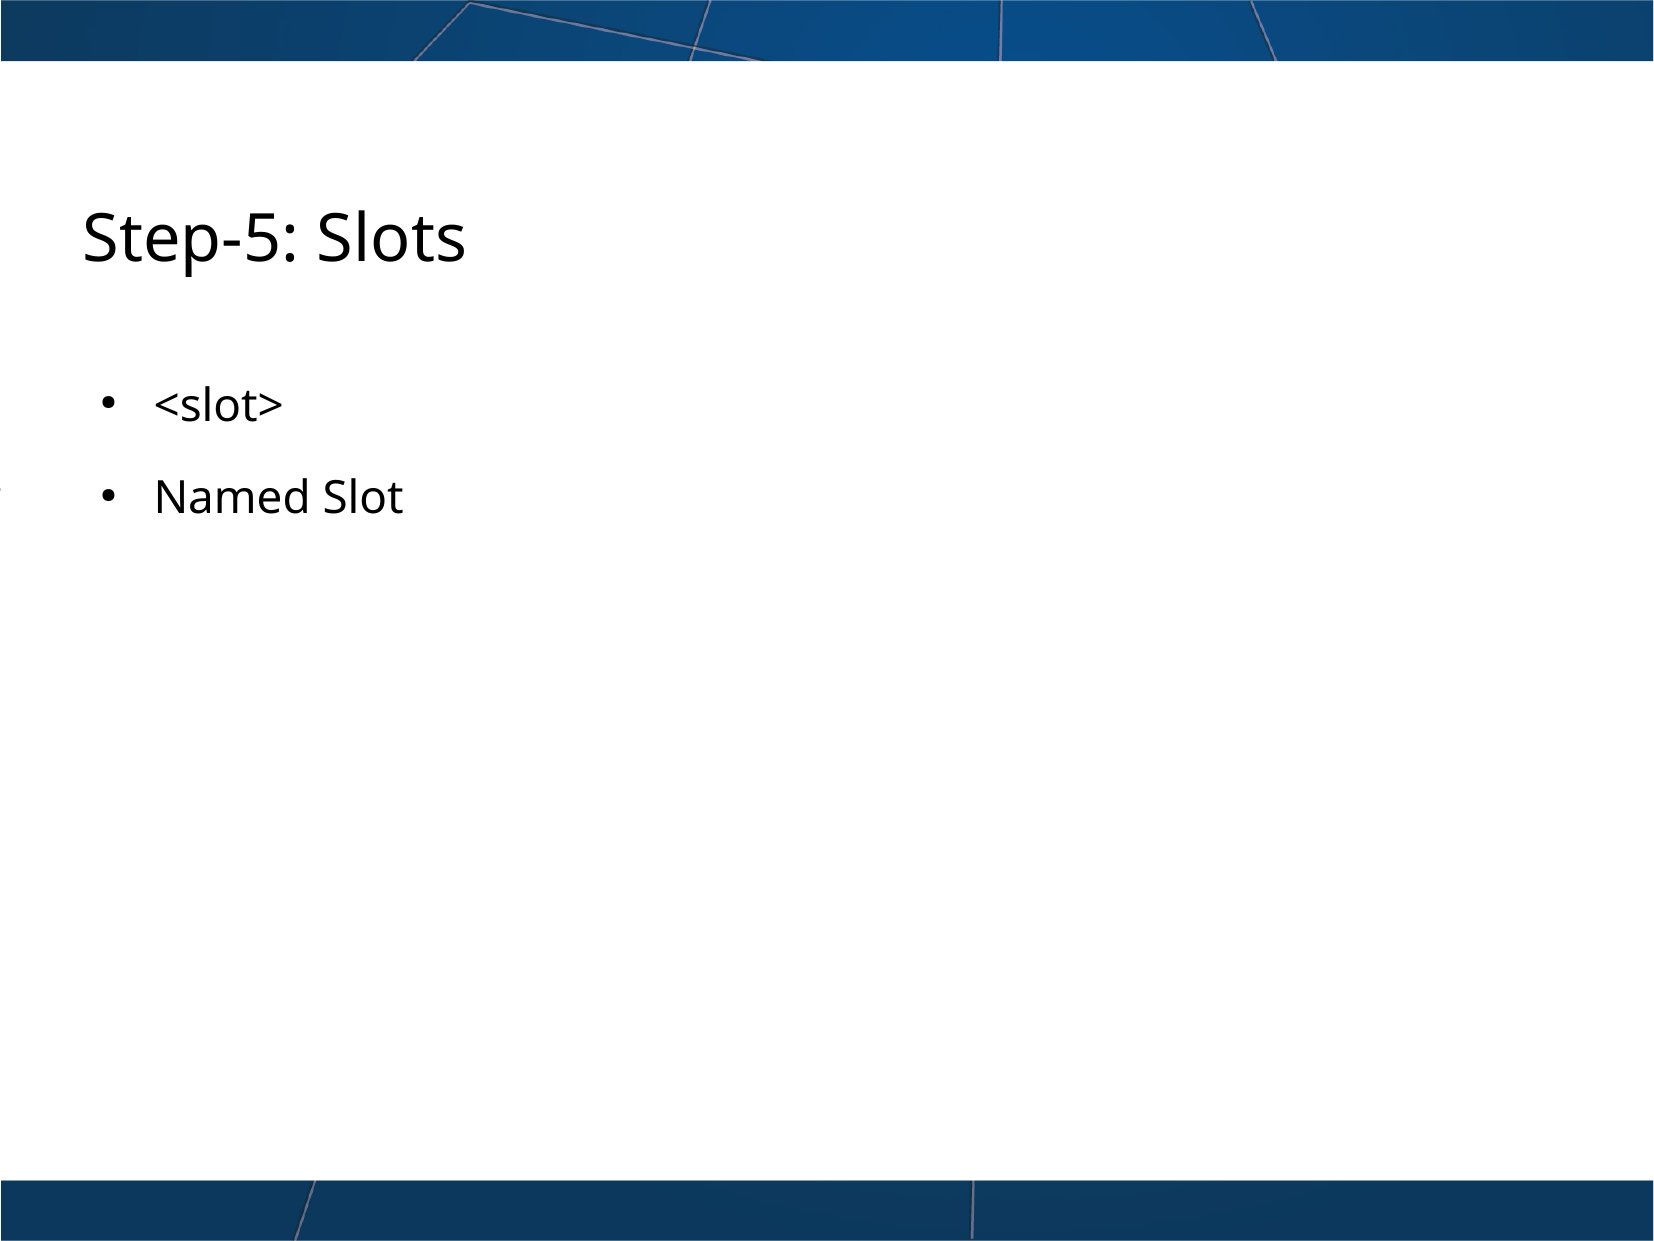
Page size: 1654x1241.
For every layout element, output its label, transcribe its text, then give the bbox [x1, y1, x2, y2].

title Step-5: Slots [82, 139, 1571, 332]
picture [0, 0, 1654, 1241]
list <slot> Named Slot [82, 372, 1571, 1013]
